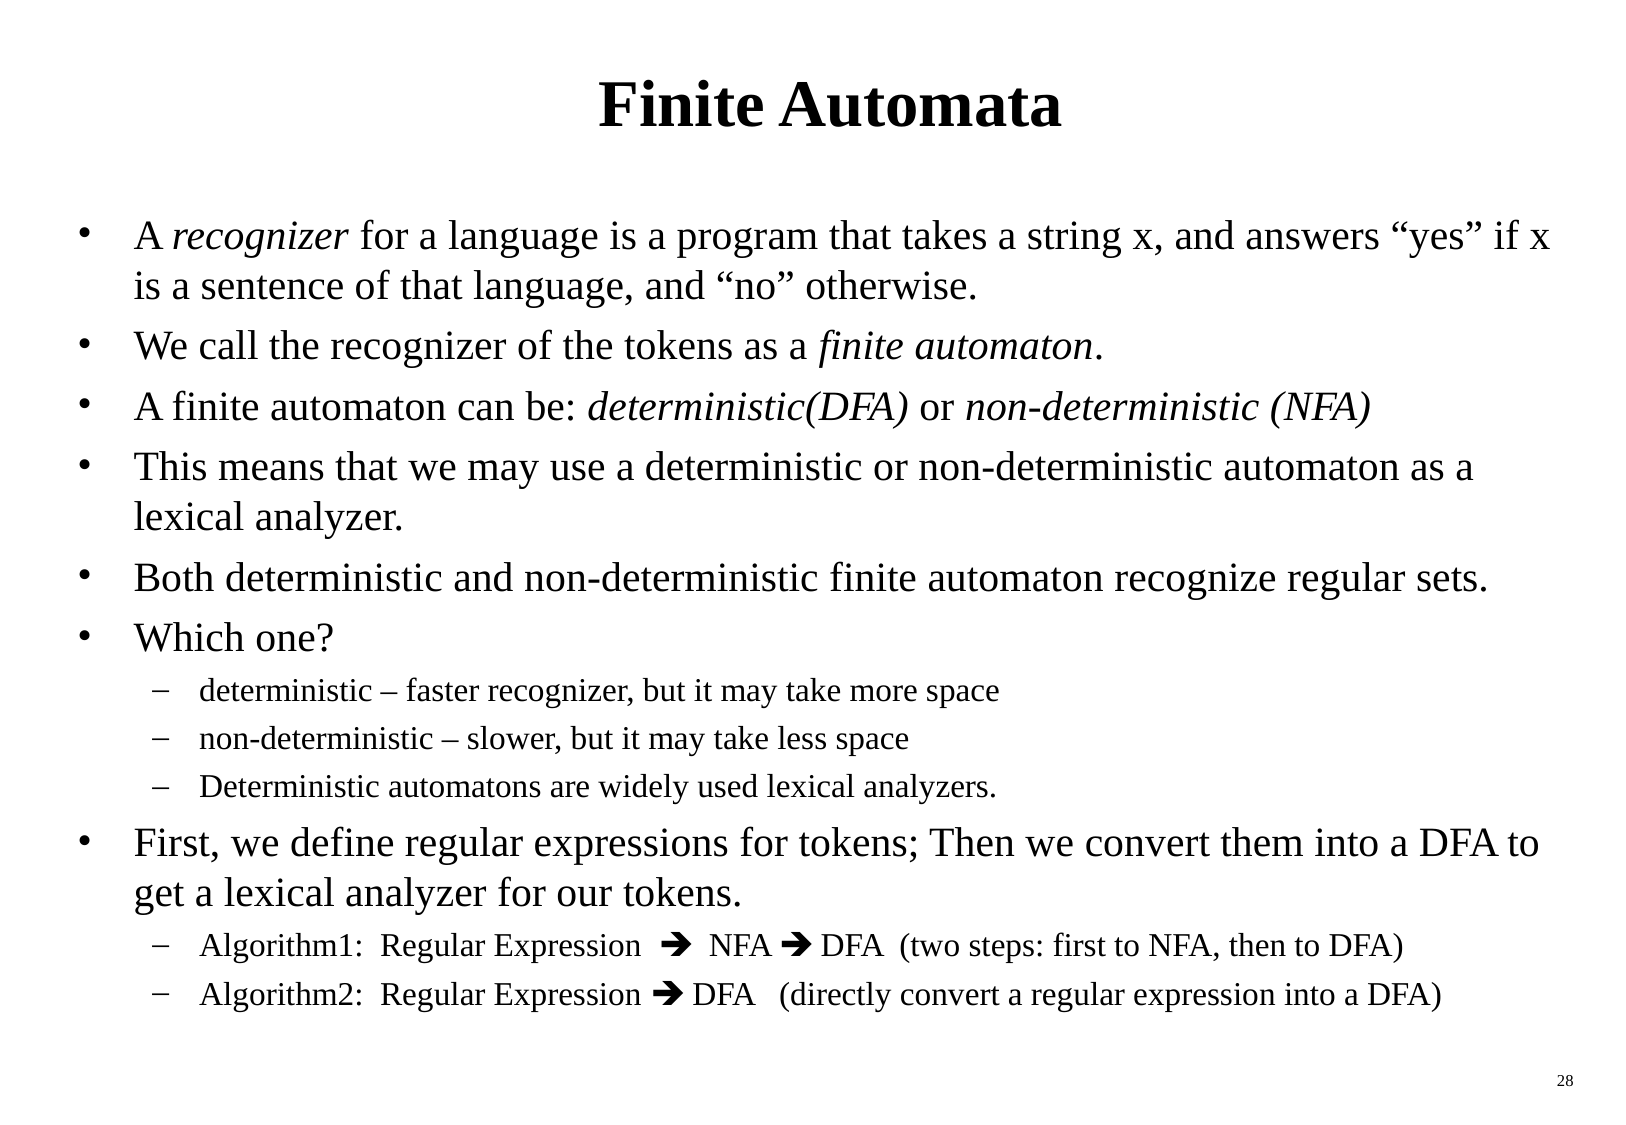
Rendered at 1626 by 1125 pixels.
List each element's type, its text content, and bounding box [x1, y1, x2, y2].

list A recognizer for a language is a program that takes a string x, and answers “yes” if x is a sentence of that language, and “no” otherwise. We call the recognizer of the tokens as a finite automaton. A finite automaton can be: deterministic(DFA) or non-deterministic (NFA) This means that we may use a deterministic or non-deterministic automaton as a lexical analyzer. Both deterministic and non-deterministic finite automaton recognize regular sets. Which one? deterministic – faster recognizer, but it may take more space non-deterministic – slower, but it may take less space Deterministic automatons are widely used lexical analyzers. First, we define regular expressions for tokens; Then we convert them into a DFA to get a lexical analyzer for our tokens. Algorithm1: Regular Expression  NFA  DFA (two steps: first to NFA, then to DFA) Algorithm2: Regular Expression  DFA (directly convert a regular expression into a DFA) [62, 199, 1600, 1038]
text_box <number> [1250, 1062, 1589, 1101]
title Finite Automata [62, 24, 1600, 175]
